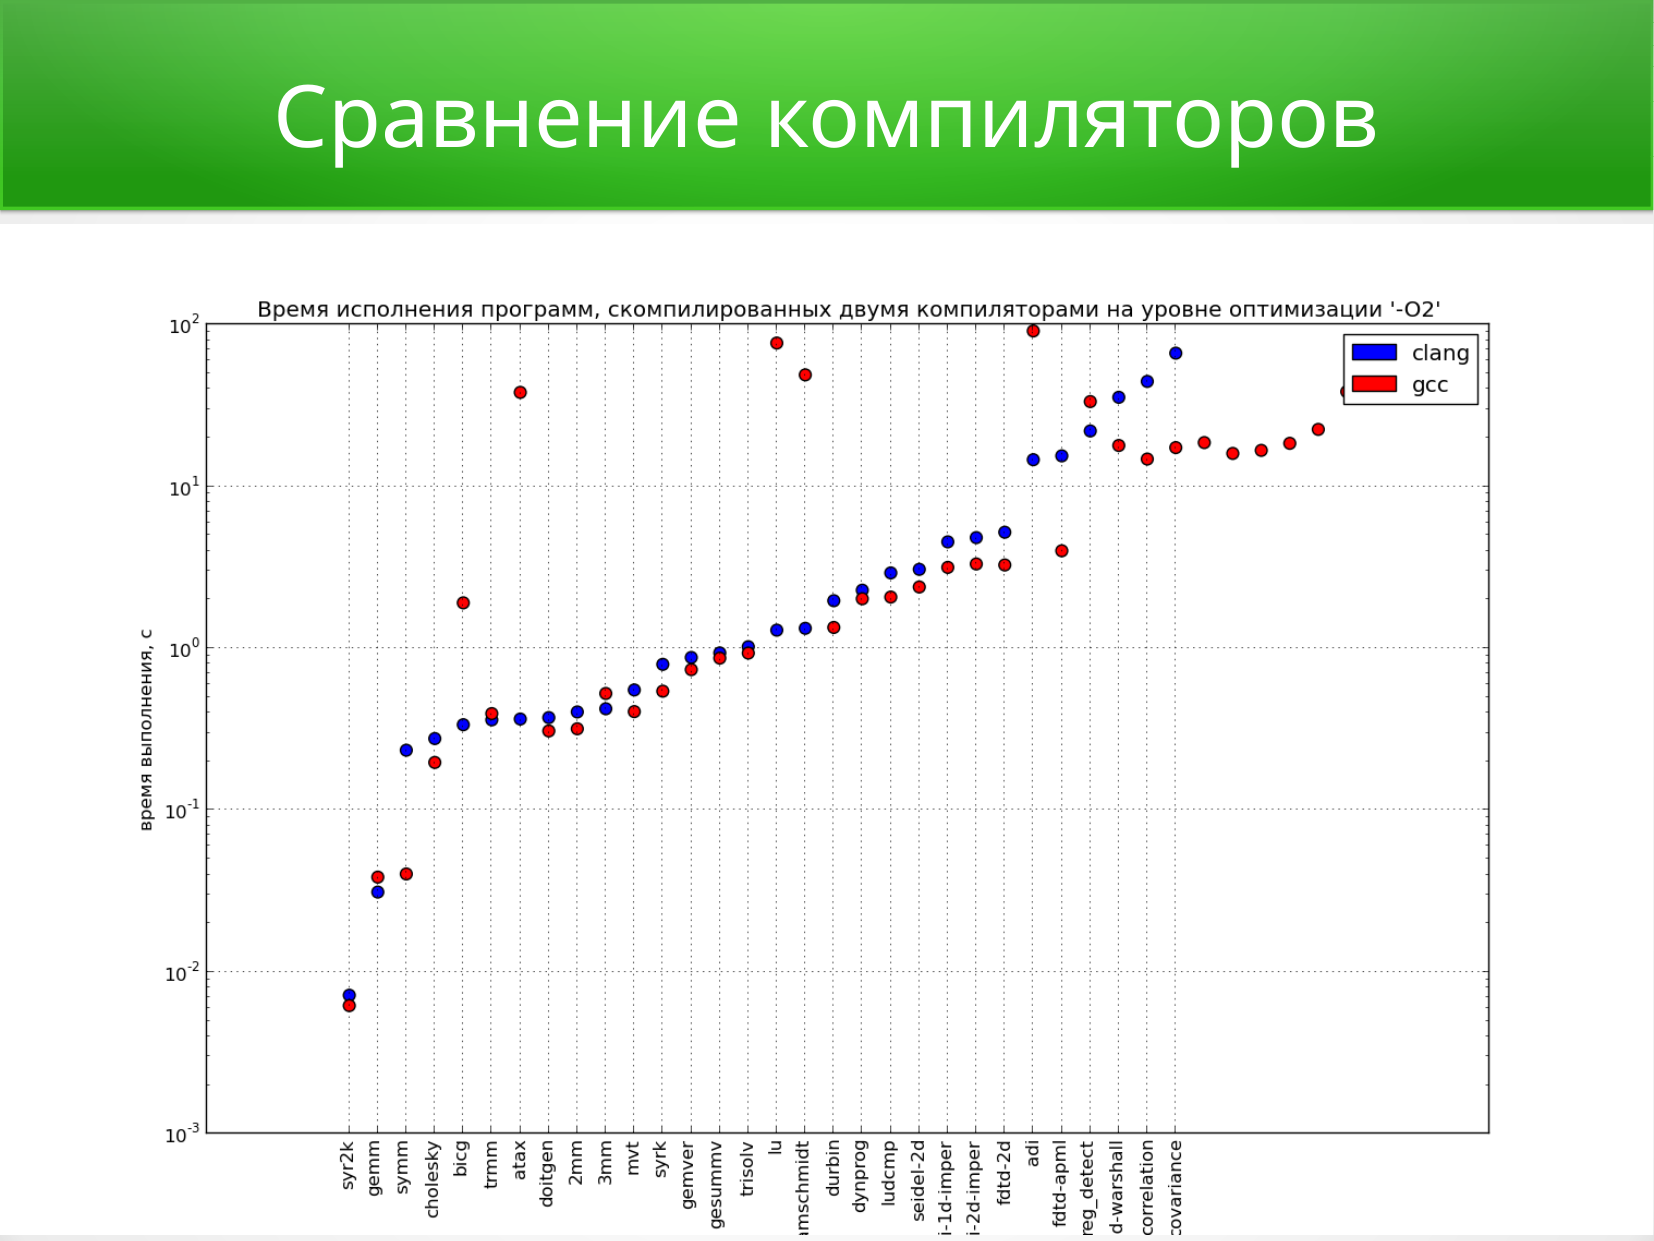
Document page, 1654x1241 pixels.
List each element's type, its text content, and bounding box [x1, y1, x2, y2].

title Сравнение компиляторов [82, 49, 1571, 179]
picture [0, 224, 1654, 1235]
